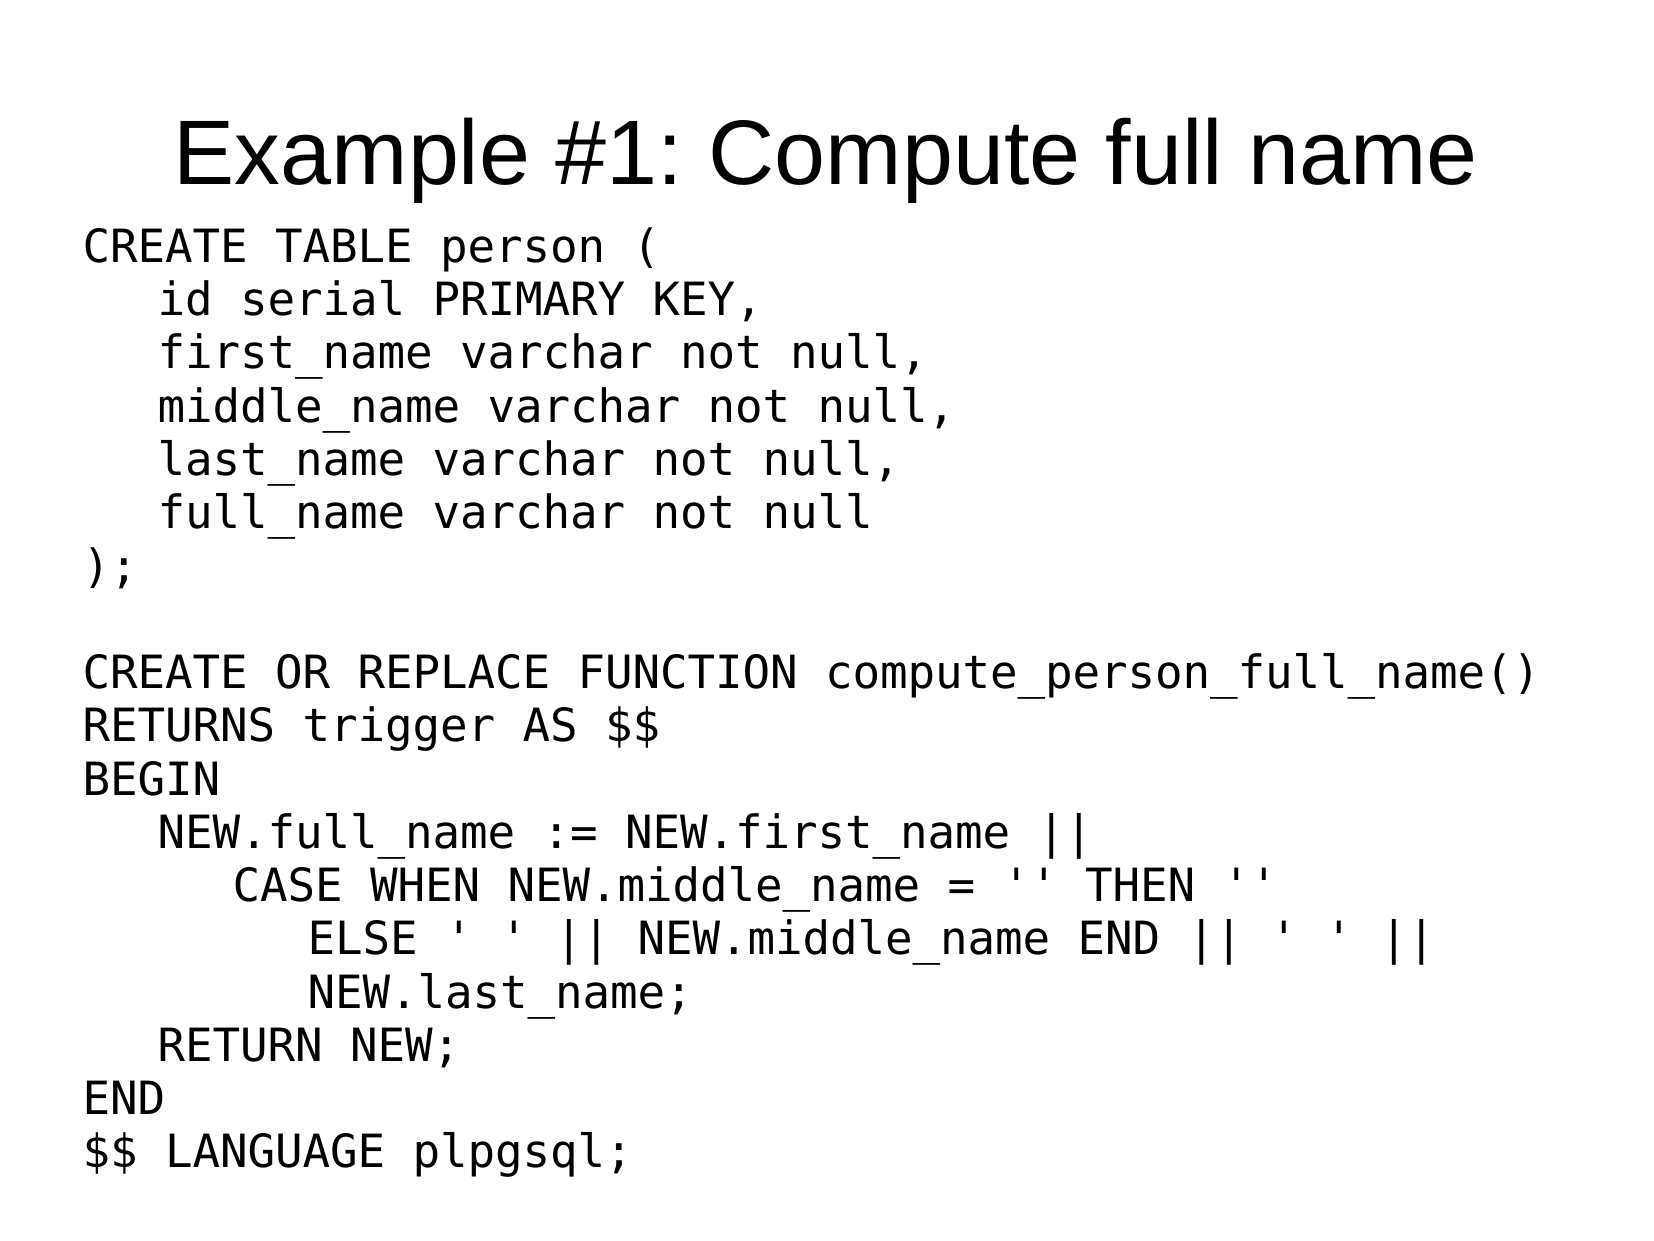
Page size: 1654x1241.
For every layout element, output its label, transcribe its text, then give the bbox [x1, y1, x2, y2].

subtitle CREATE TABLE person ( id serial PRIMARY KEY, first_name varchar not null, middle_name varchar not null, last_name varchar not null, full_name varchar not null ); CREATE OR REPLACE FUNCTION compute_person_full_name() RETURNS trigger AS $$ BEGIN NEW.full_name := NEW.first_name || CASE WHEN NEW.middle_name = '' THEN '' ELSE ' ' || NEW.middle_name END || ' ' || NEW.last_name; RETURN NEW; END $$ LANGUAGE plpgsql; [82, 166, 1571, 1233]
title Example #1: Compute full name [82, 49, 1571, 166]
